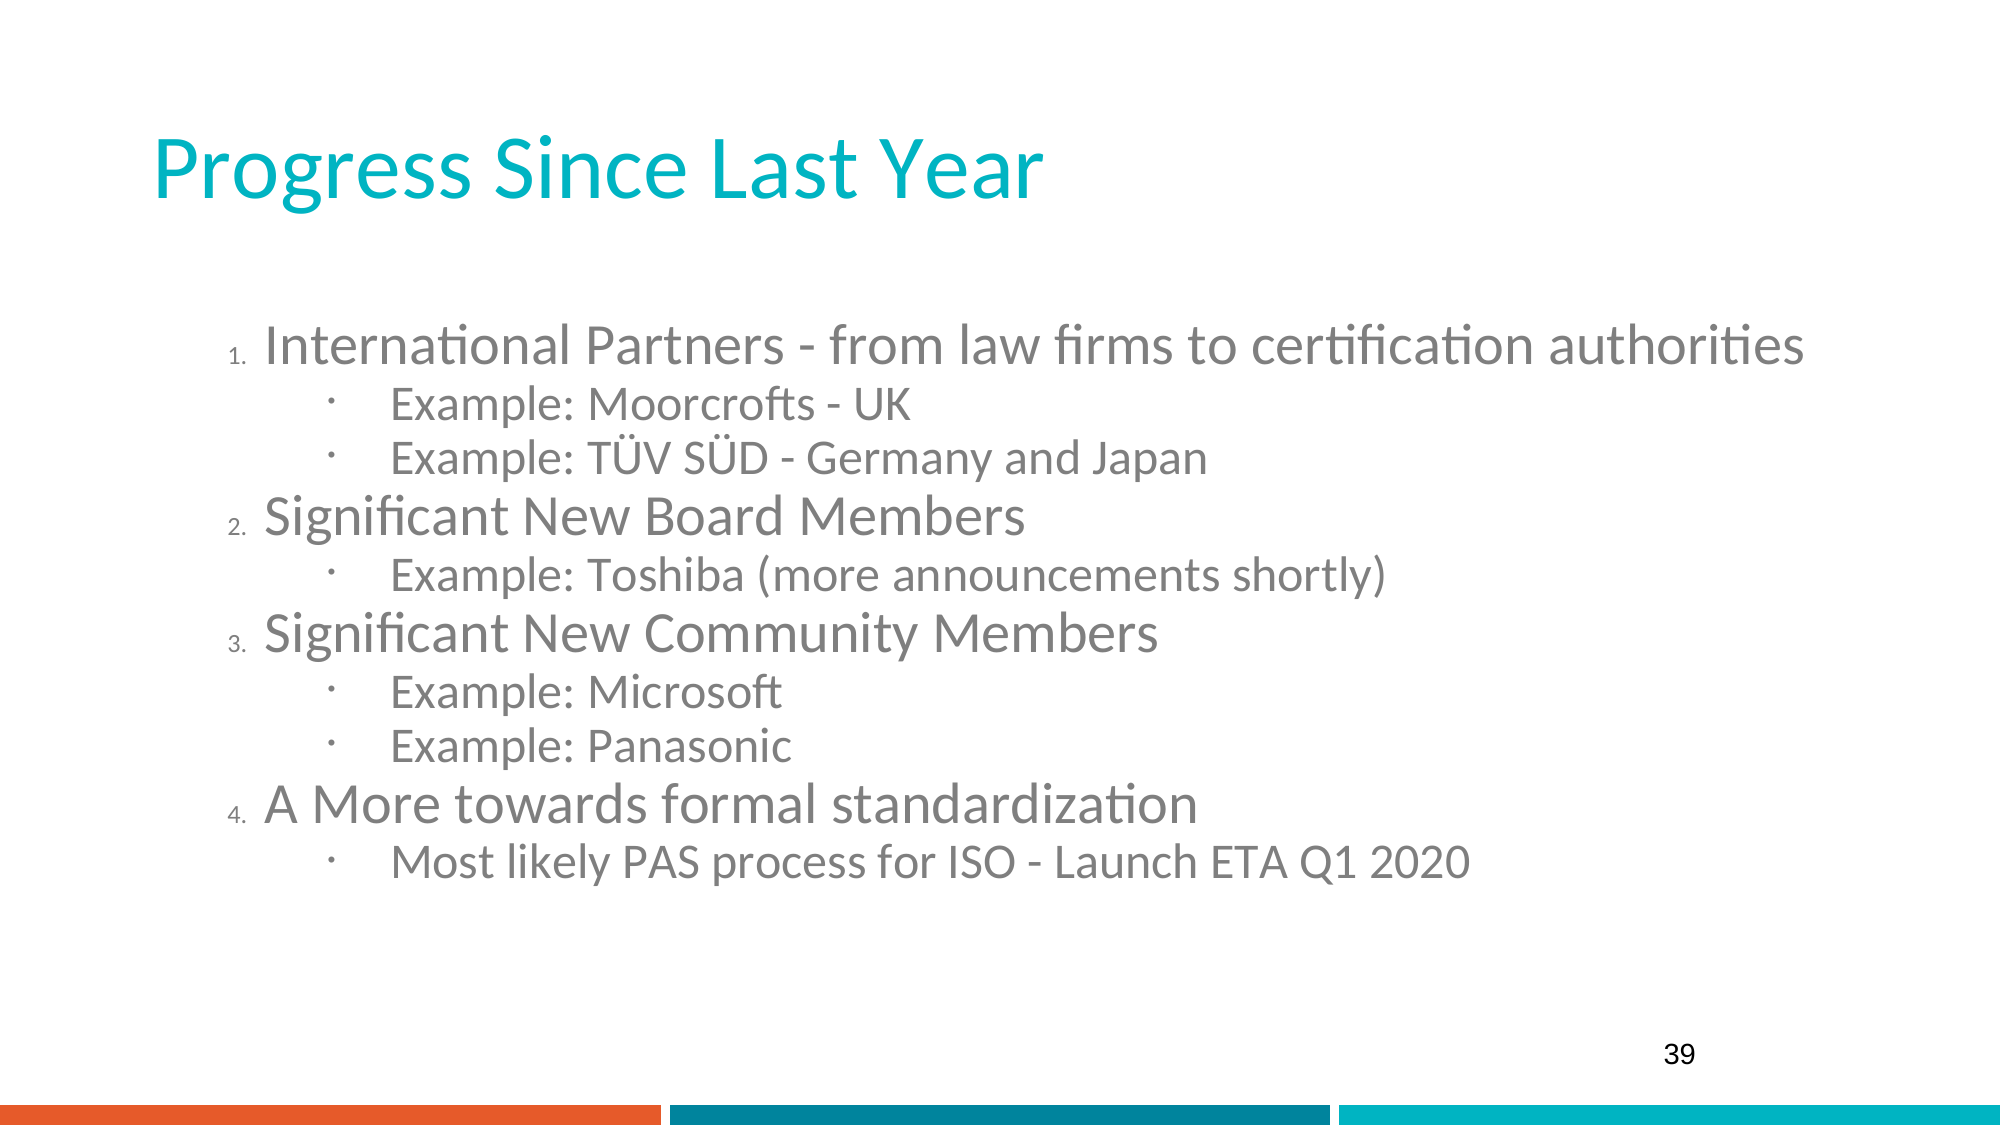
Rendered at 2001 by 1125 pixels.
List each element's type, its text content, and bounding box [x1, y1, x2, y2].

list International Partners - from law firms to certification authorities Example: Moorcrofts - UK Example: TÜV SÜD - Germany and Japan Significant New Board Members Example: Toshiba (more announcements shortly) Significant New Community Members Example: Microsoft Example: Panasonic A More towards formal standardization Most likely PAS process for ISO - Launch ETA Q1 2020 [137, 299, 1863, 928]
title Progress Since Last Year [137, 59, 1863, 278]
text_box 39 [1648, 1022, 1863, 1083]
